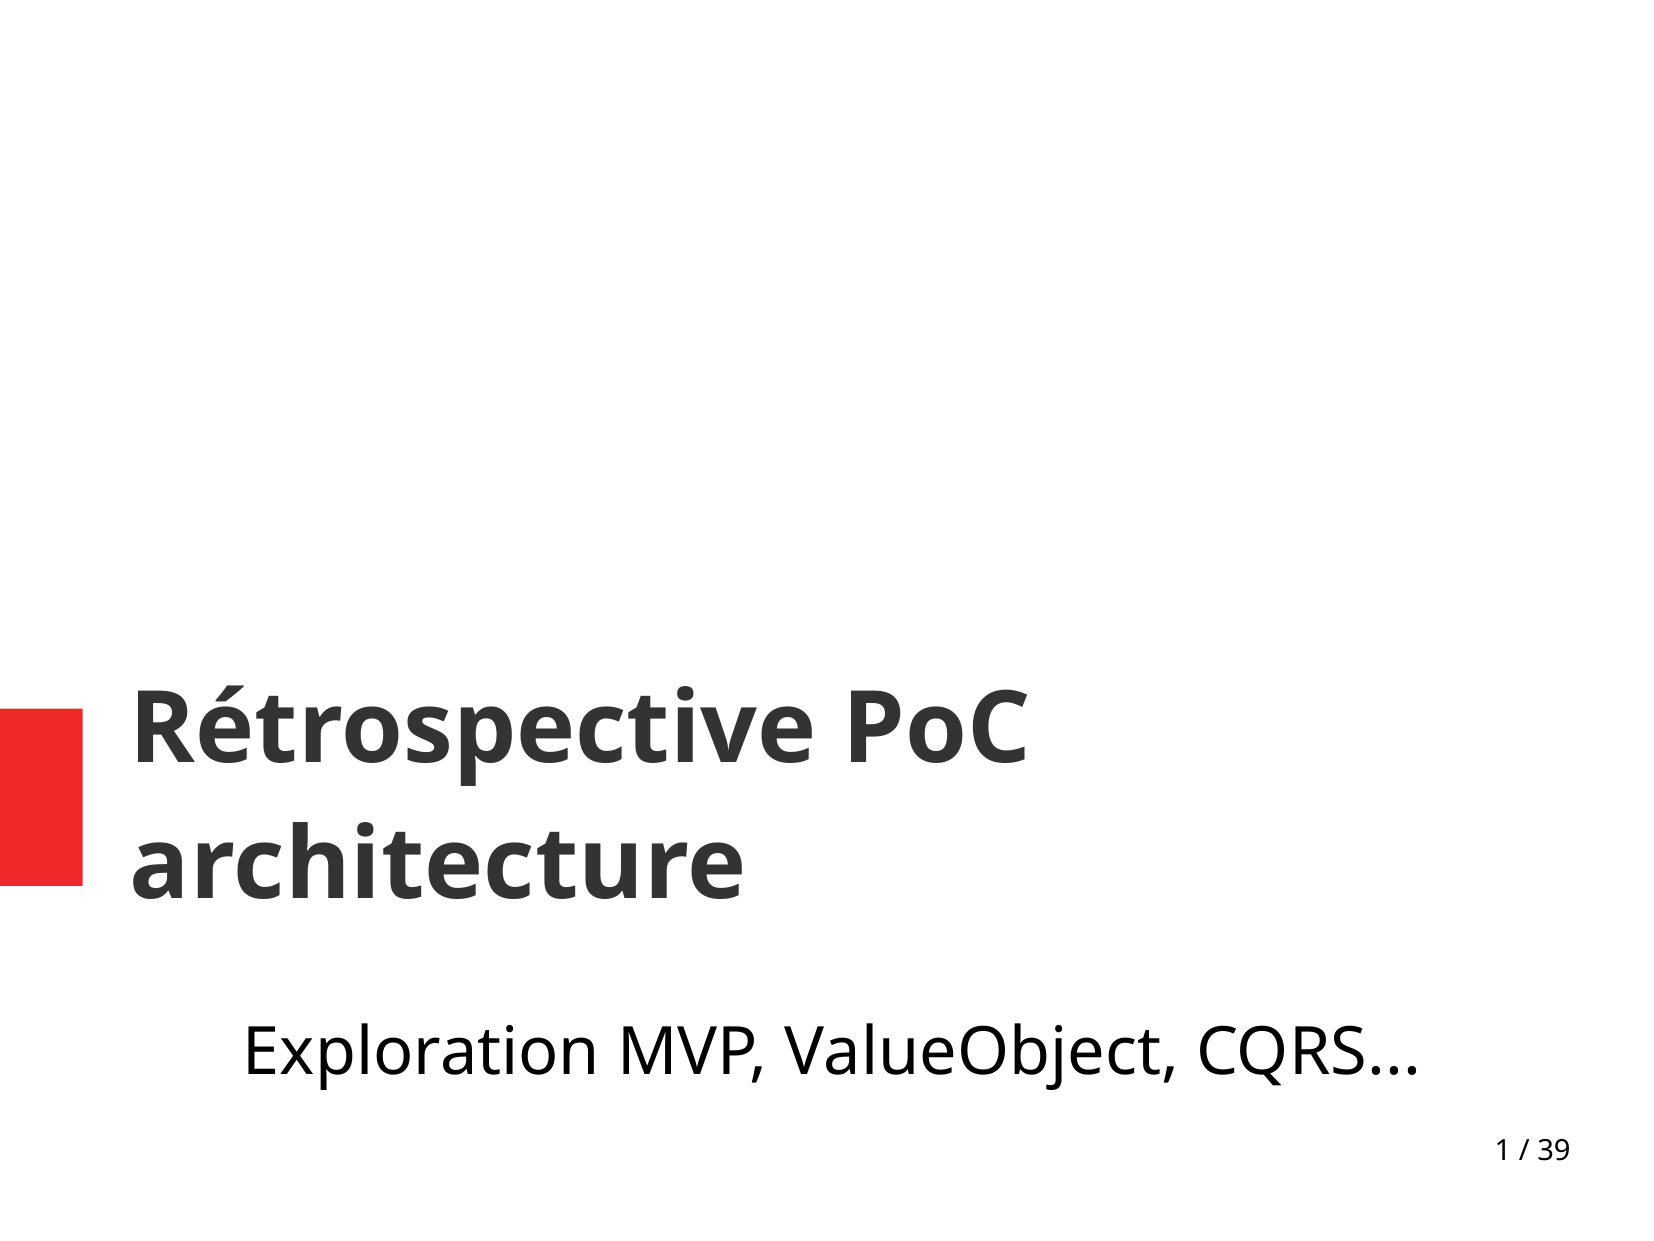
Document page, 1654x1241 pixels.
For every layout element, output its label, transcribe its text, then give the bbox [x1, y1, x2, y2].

title Rétrospective PoC architecture [129, 655, 1536, 928]
subtitle Exploration MVP, ValueObject, CQRS... [129, 968, 1536, 1130]
